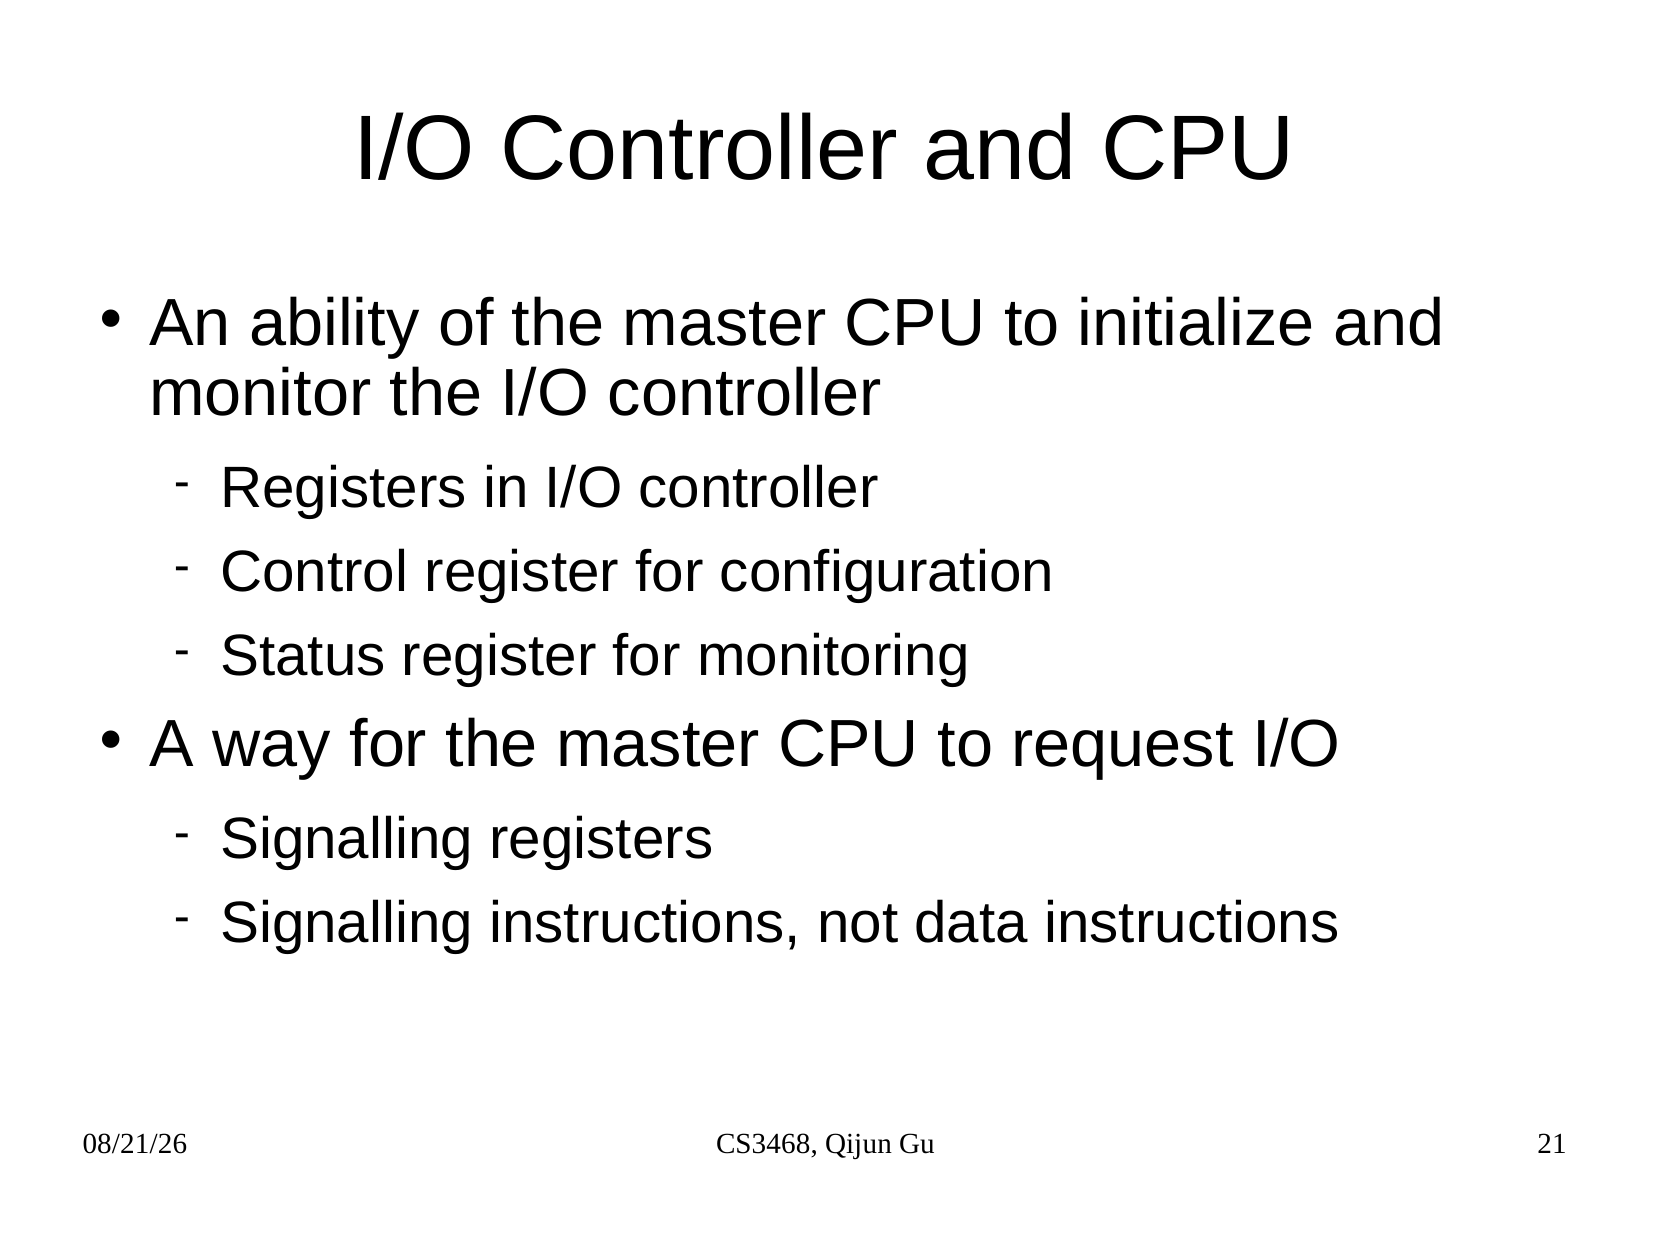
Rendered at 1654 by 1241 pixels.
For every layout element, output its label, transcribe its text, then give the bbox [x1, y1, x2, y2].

list An ability of the master CPU to initialize and monitor the I/O controller Registers in I/O controller Control register for configuration Status register for monitoring A way for the master CPU to request I/O Signalling registers Signalling instructions, not data instructions [82, 290, 1567, 1091]
title I/O Controller and CPU [82, 56, 1567, 246]
